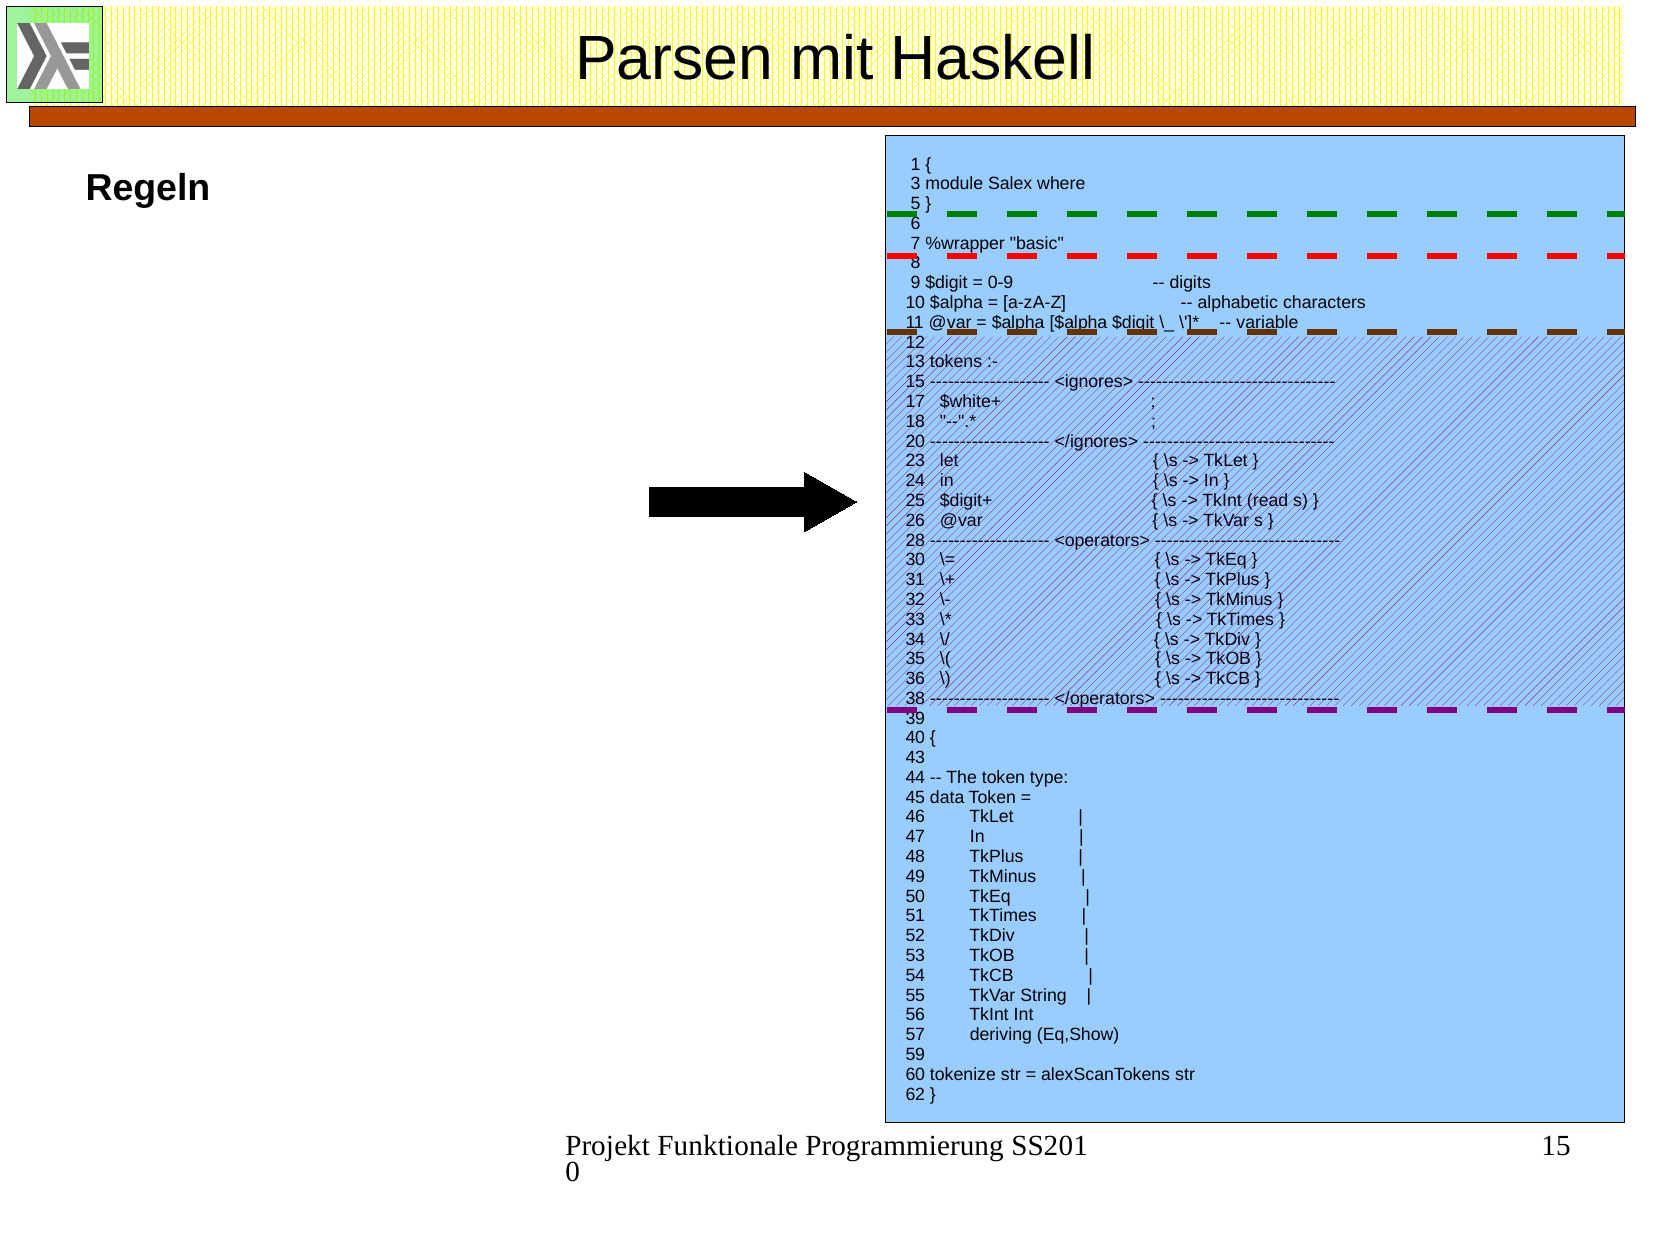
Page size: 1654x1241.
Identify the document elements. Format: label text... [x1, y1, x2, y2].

text_box 1 { 3 module Salex where 5 } 6 7 %wrapper "basic" 8 9 $digit = 0-9 -- digits 10 $alpha = [a-zA-Z] -- alphabetic characters 11 @var = $alpha [$alpha $digit \_ \']* -- variable 12 13 tokens :- 15 -------------------- <ignores> --------------------------------- 17 $white+ ; 18 "--".* ; 20 -------------------- </ignores> -------------------------------- 23 let { \s -> TkLet } 24 in { \s -> In } 25 $digit+ { \s -> TkInt (read s) } 26 @var { \s -> TkVar s } 28 -------------------- <operators> ------------------------------- 30 \= { \s -> TkEq } 31 \+ { \s -> TkPlus } 32 \- { \s -> TkMinus } 33 \* { \s -> TkTimes } 34 \/ { \s -> TkDiv } 35 \( { \s -> TkOB } 36 \) { \s -> TkCB } 38 -------------------- </operators> ------------------------------ 39 40 { 43 44 -- The token type: 45 data Token = 46 TkLet | 47 In | 48 TkPlus | 49 TkMinus | 50 TkEq | 51 TkTimes | 52 TkDiv | 53 TkOB | 54 TkCB | 55 TkVar String | 56 TkInt Int 57 deriving (Eq,Show) 59 60 tokenize str = alexScanTokens str 62 } [885, 706, 1625, 1123]
text_box 1 { 3 module Salex where 5 } 6 7 %wrapper "basic" 8 9 $digit = 0-9 -- digits 10 $alpha = [a-zA-Z] -- alphabetic characters 11 @var = $alpha [$alpha $digit \_ \']* -- variable 12 13 tokens :- 15 -------------------- <ignores> --------------------------------- 17 $white+ ; 18 "--".* ; 20 -------------------- </ignores> -------------------------------- 23 let { \s -> TkLet } 24 in { \s -> In } 25 $digit+ { \s -> TkInt (read s) } 26 @var { \s -> TkVar s } 28 -------------------- <operators> ------------------------------- 30 \= { \s -> TkEq } 31 \+ { \s -> TkPlus } 32 \- { \s -> TkMinus } 33 \* { \s -> TkTimes } 34 \/ { \s -> TkDiv } 35 \( { \s -> TkOB } 36 \) { \s -> TkCB } 38 -------------------- </operators> ------------------------------ 39 40 { 43 44 -- The token type: 45 data Token = 46 TkLet | 47 In | 48 TkPlus | 49 TkMinus | 50 TkEq | 51 TkTimes | 52 TkDiv | 53 TkOB | 54 TkCB | 55 TkVar String | 56 TkInt Int 57 deriving (Eq,Show) 59 60 tokenize str = alexScanTokens str 62 } [885, 135, 1625, 336]
picture [17, 23, 89, 89]
title Parsen mit Haskell [206, 15, 1465, 101]
text_box [885, 336, 1625, 706]
text_box [6, 5, 1636, 127]
text_box [839, 492, 857, 512]
text_box Regeln [70, 159, 839, 987]
